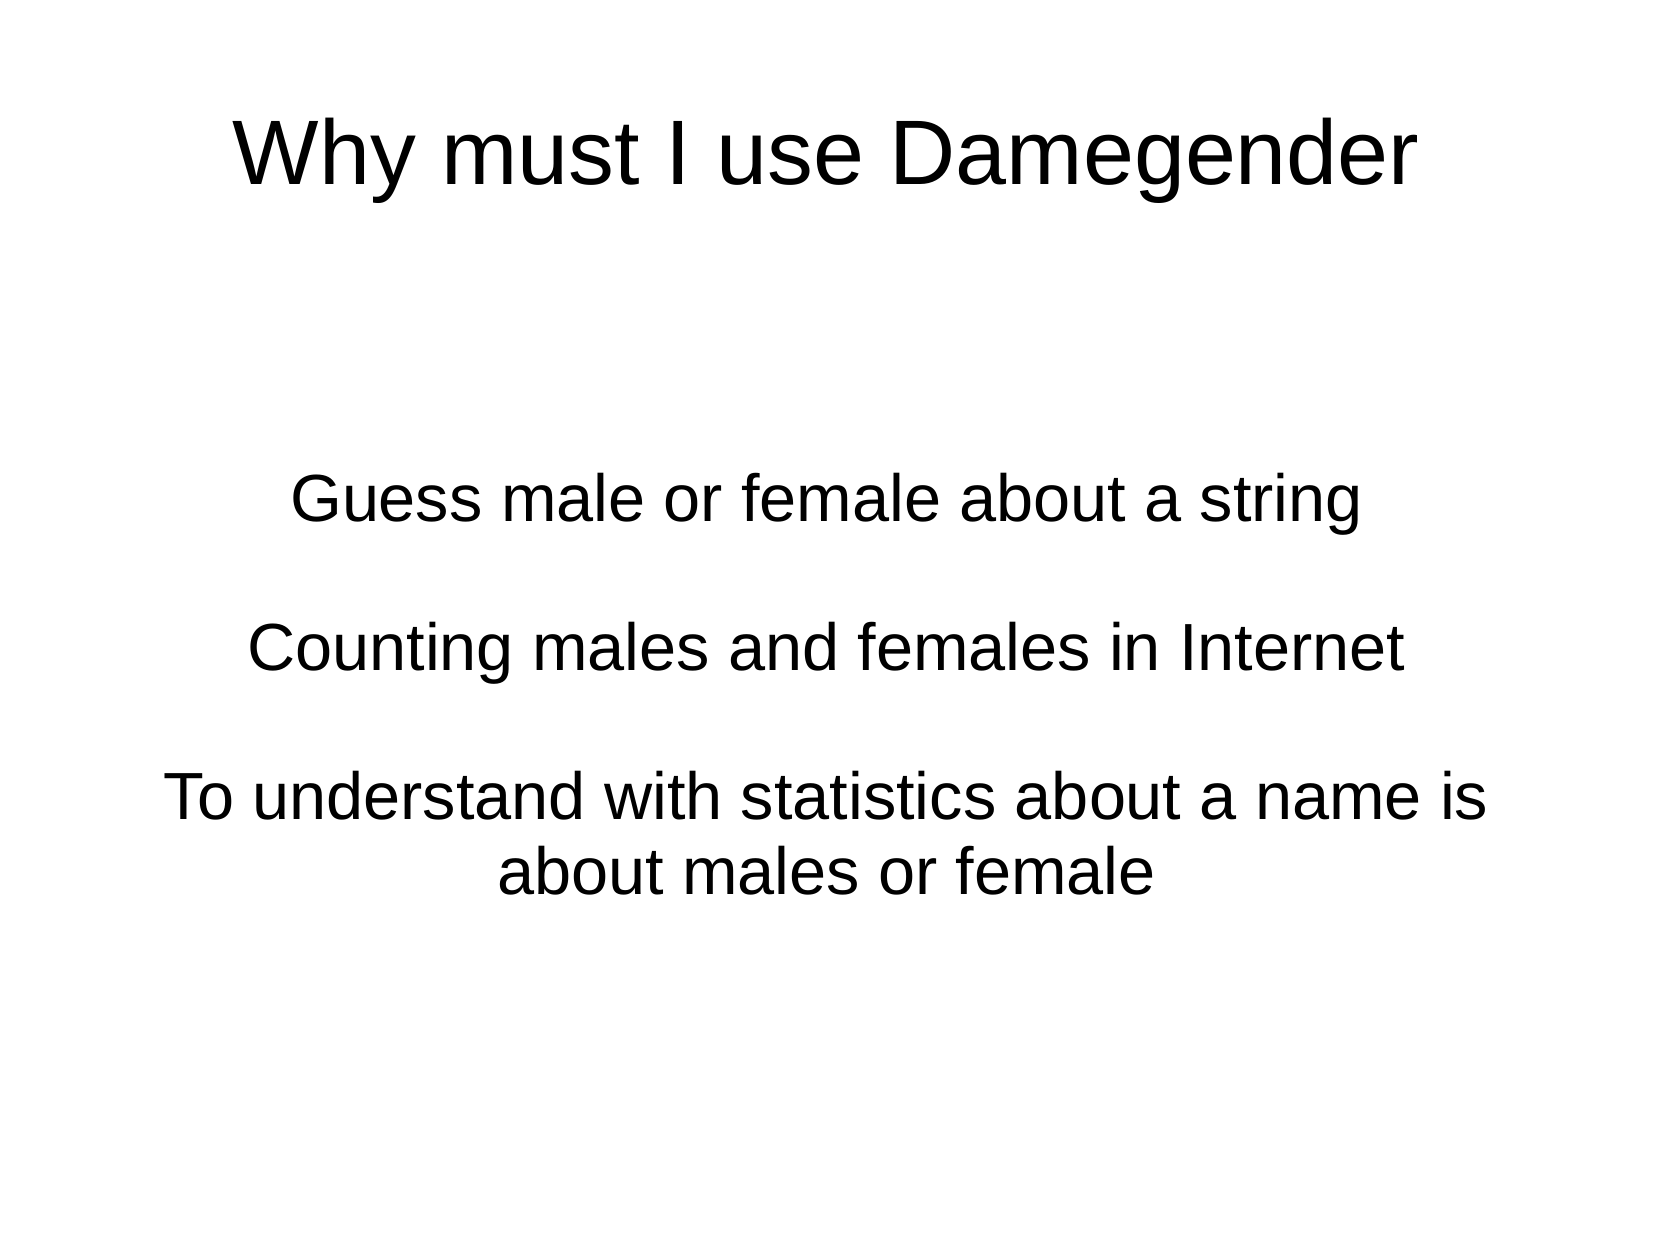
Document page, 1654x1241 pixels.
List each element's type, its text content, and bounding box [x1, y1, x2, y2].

title Why must I use Damegender [82, 49, 1571, 257]
subtitle Guess male or female about a string Counting males and females in Internet To understand with statistics about a name is about males or female [141, 236, 1512, 1241]
